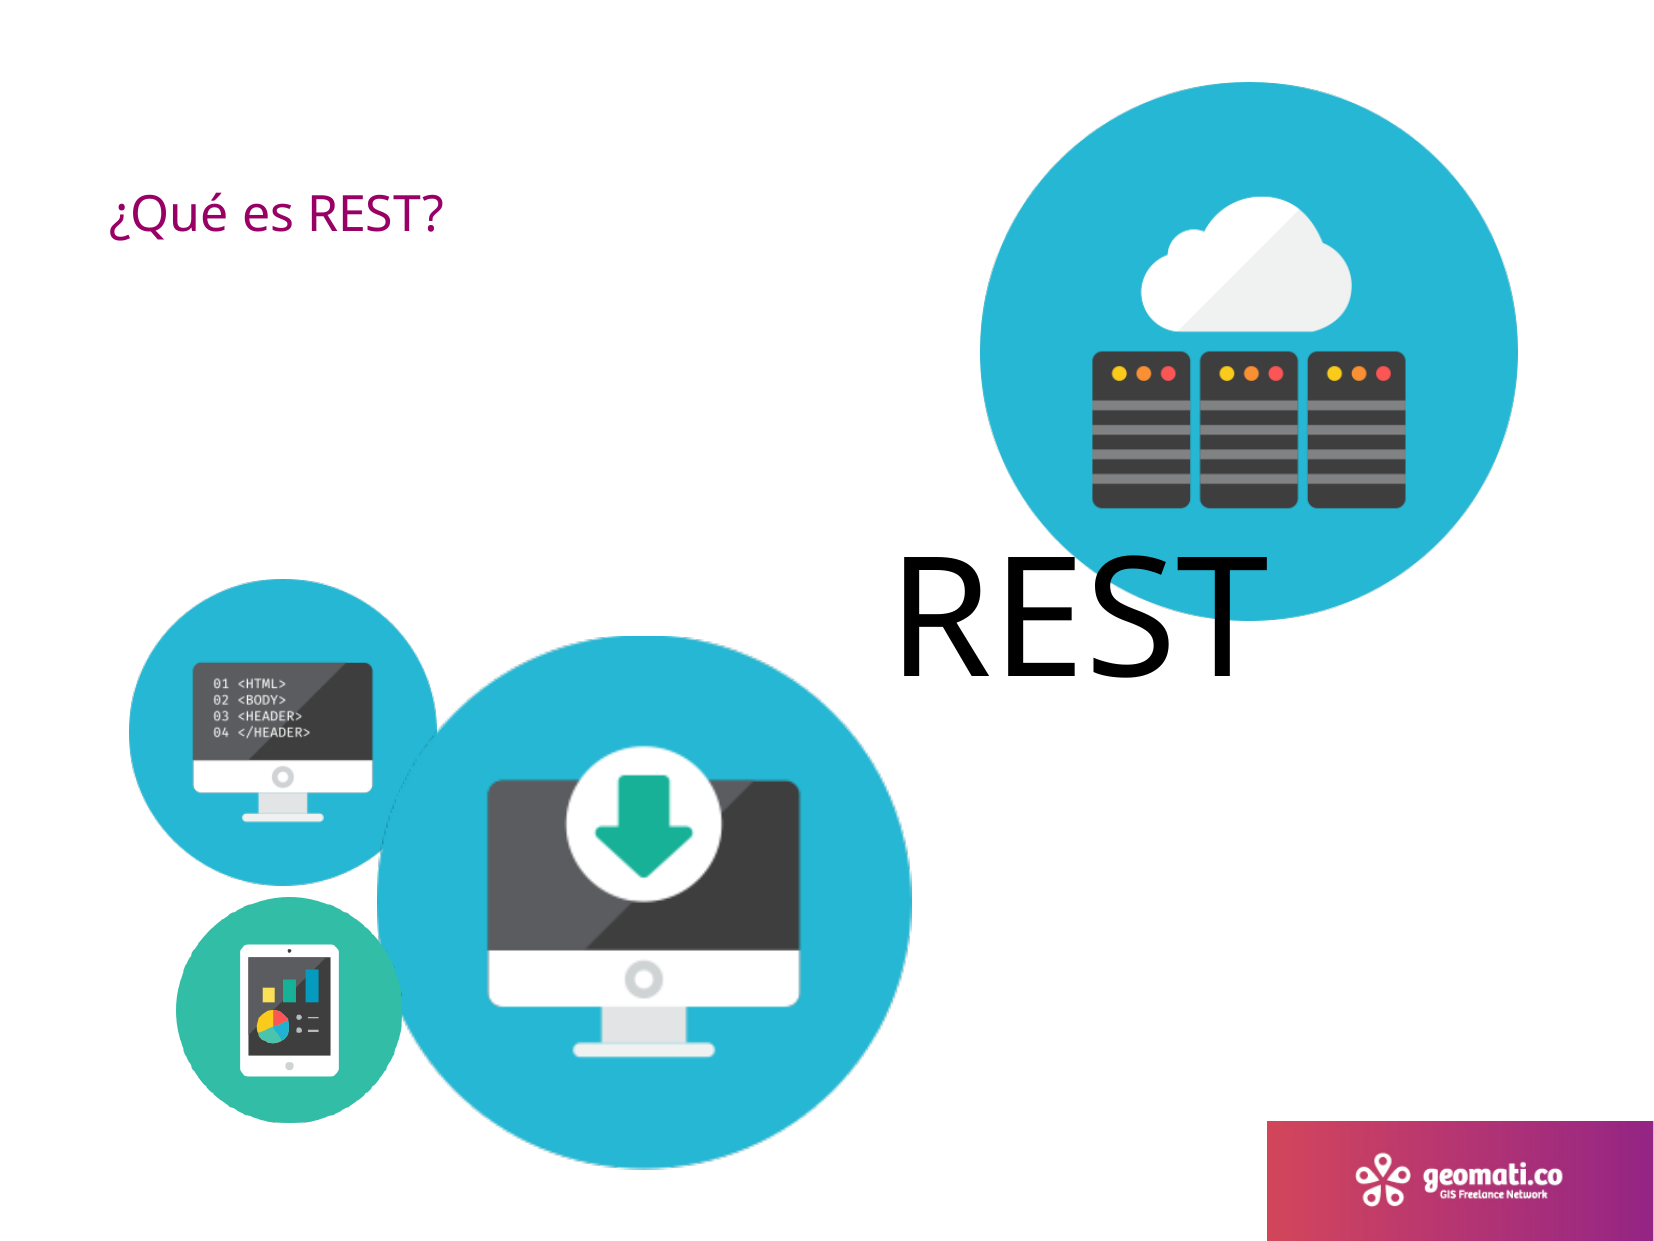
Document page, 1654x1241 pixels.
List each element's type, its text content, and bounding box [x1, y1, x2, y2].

picture [980, 82, 1518, 621]
text_box REST [874, 491, 1288, 733]
picture [129, 579, 912, 1170]
picture [1267, 1121, 1654, 1241]
text_box ¿Qué es REST? [94, 180, 473, 260]
